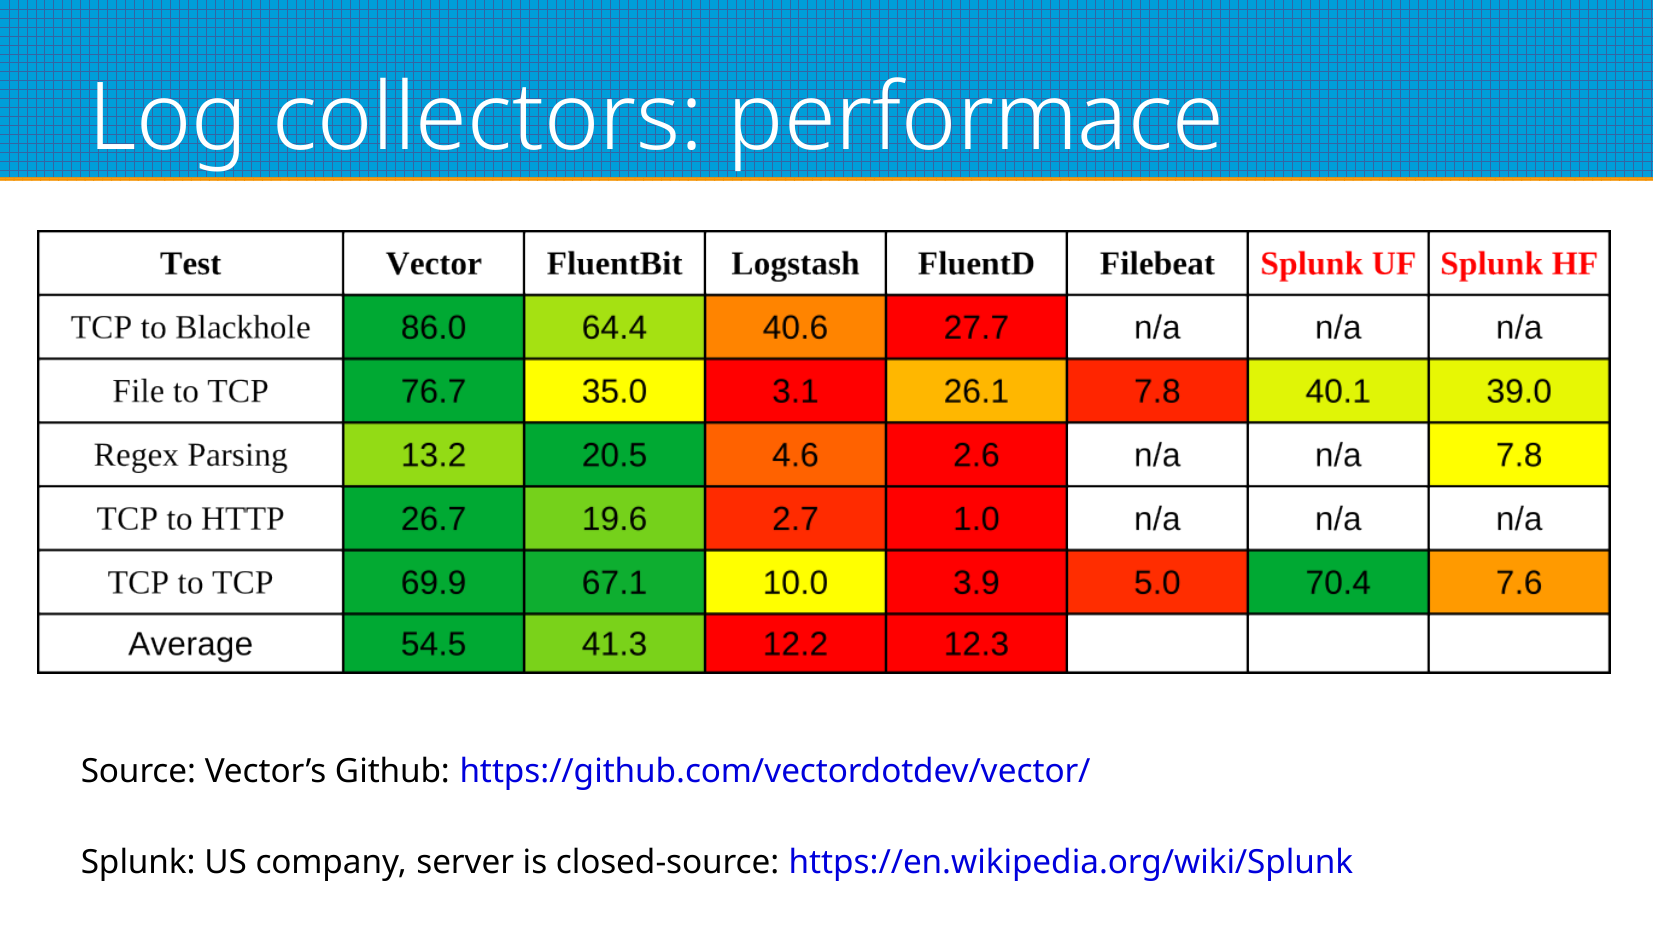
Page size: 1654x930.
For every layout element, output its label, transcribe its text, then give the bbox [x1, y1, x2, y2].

picture [37, 230, 1611, 674]
title Log collectors: performace [88, 14, 1565, 178]
text_box Source: Vector’s Github: https://github.com/vectordotdev/vector/ Splunk: US company, server is closed-source: https://en.wikipedia.org/wiki/Splunk [75, 718, 1613, 912]
